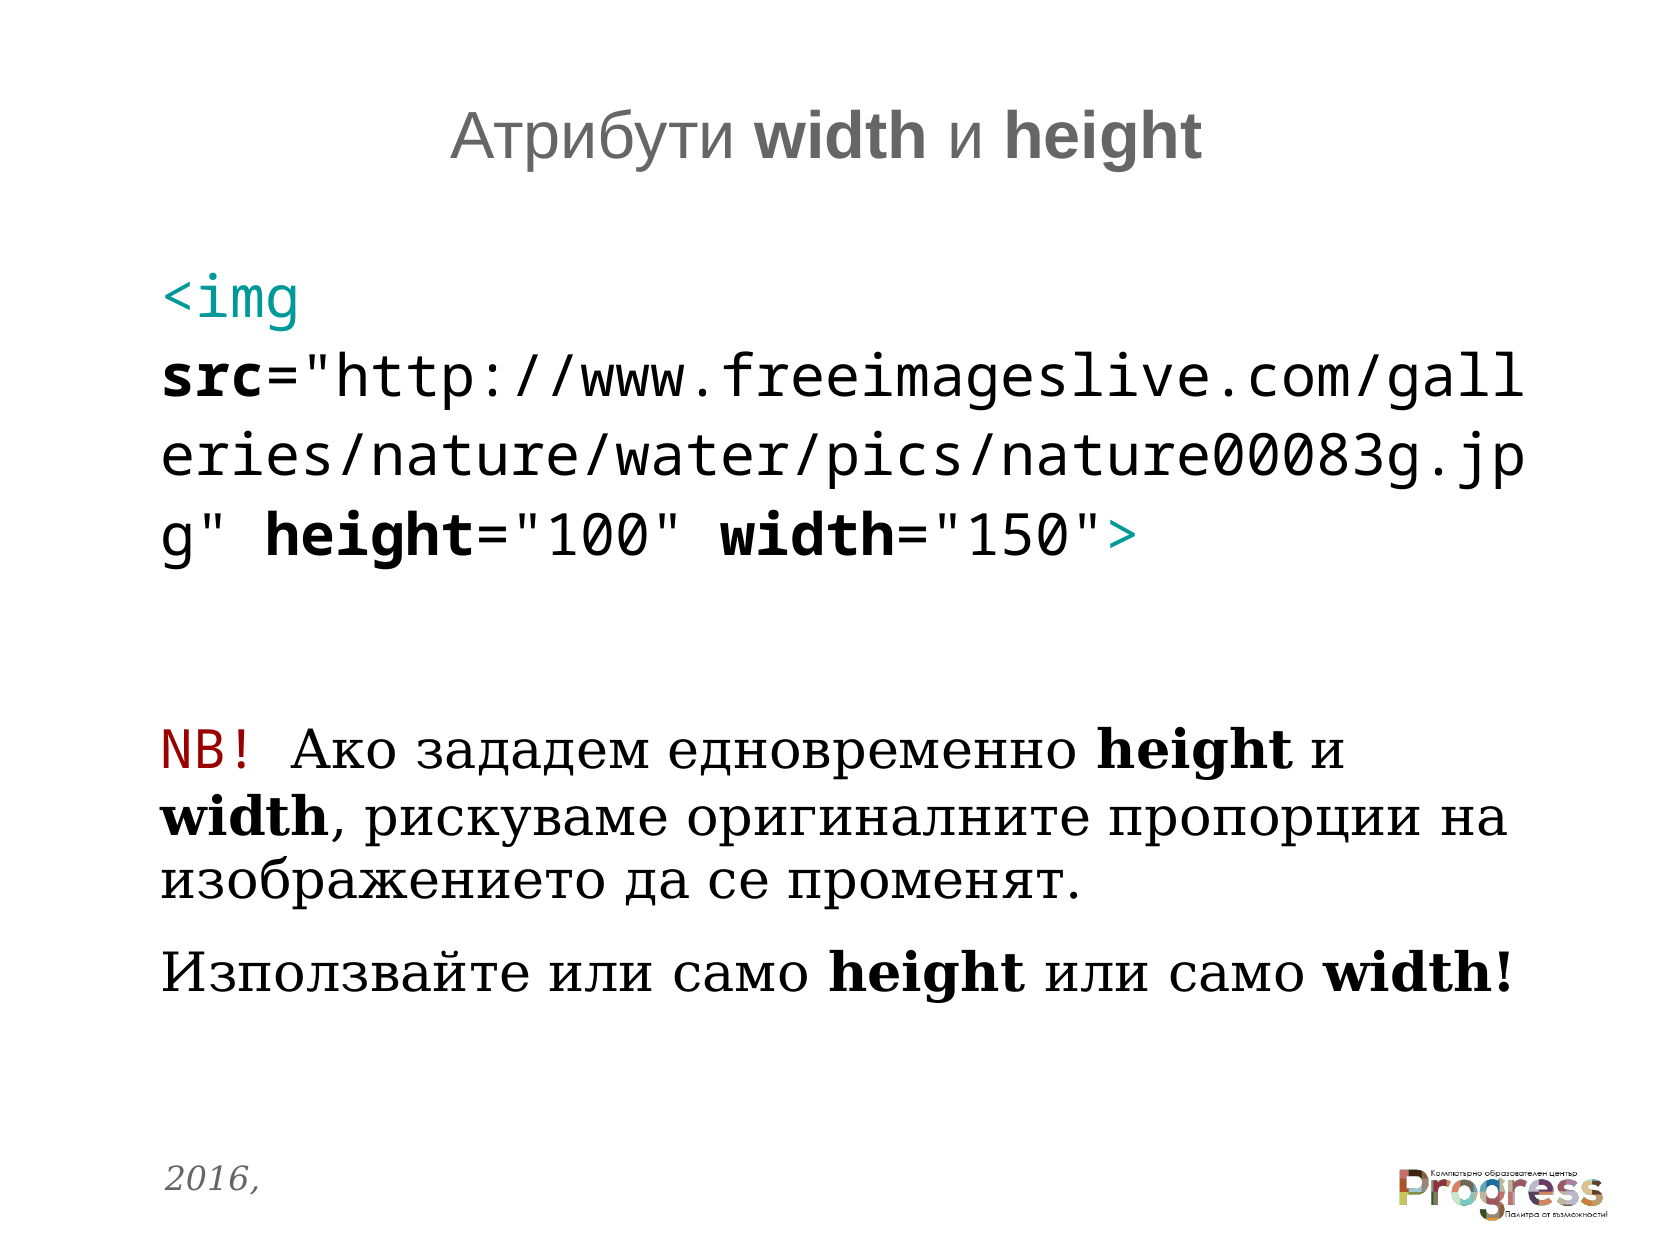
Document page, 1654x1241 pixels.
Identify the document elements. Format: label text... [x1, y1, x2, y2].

text_box 2016, Ива Е. Попова [150, 1152, 586, 1201]
picture [1399, 1168, 1613, 1221]
title Атрибути width и height [82, 55, 1571, 216]
list <img src="http://www.freeimageslive.com/galleries/nature/water/pics/nature00083g.jpg" height="100" width="150"> NB! Ако зададем едновременно height и width, рискуваме оригиналните пропорции на изображението да се променят. Използвайте или само height или само width! [90, 255, 1531, 1036]
